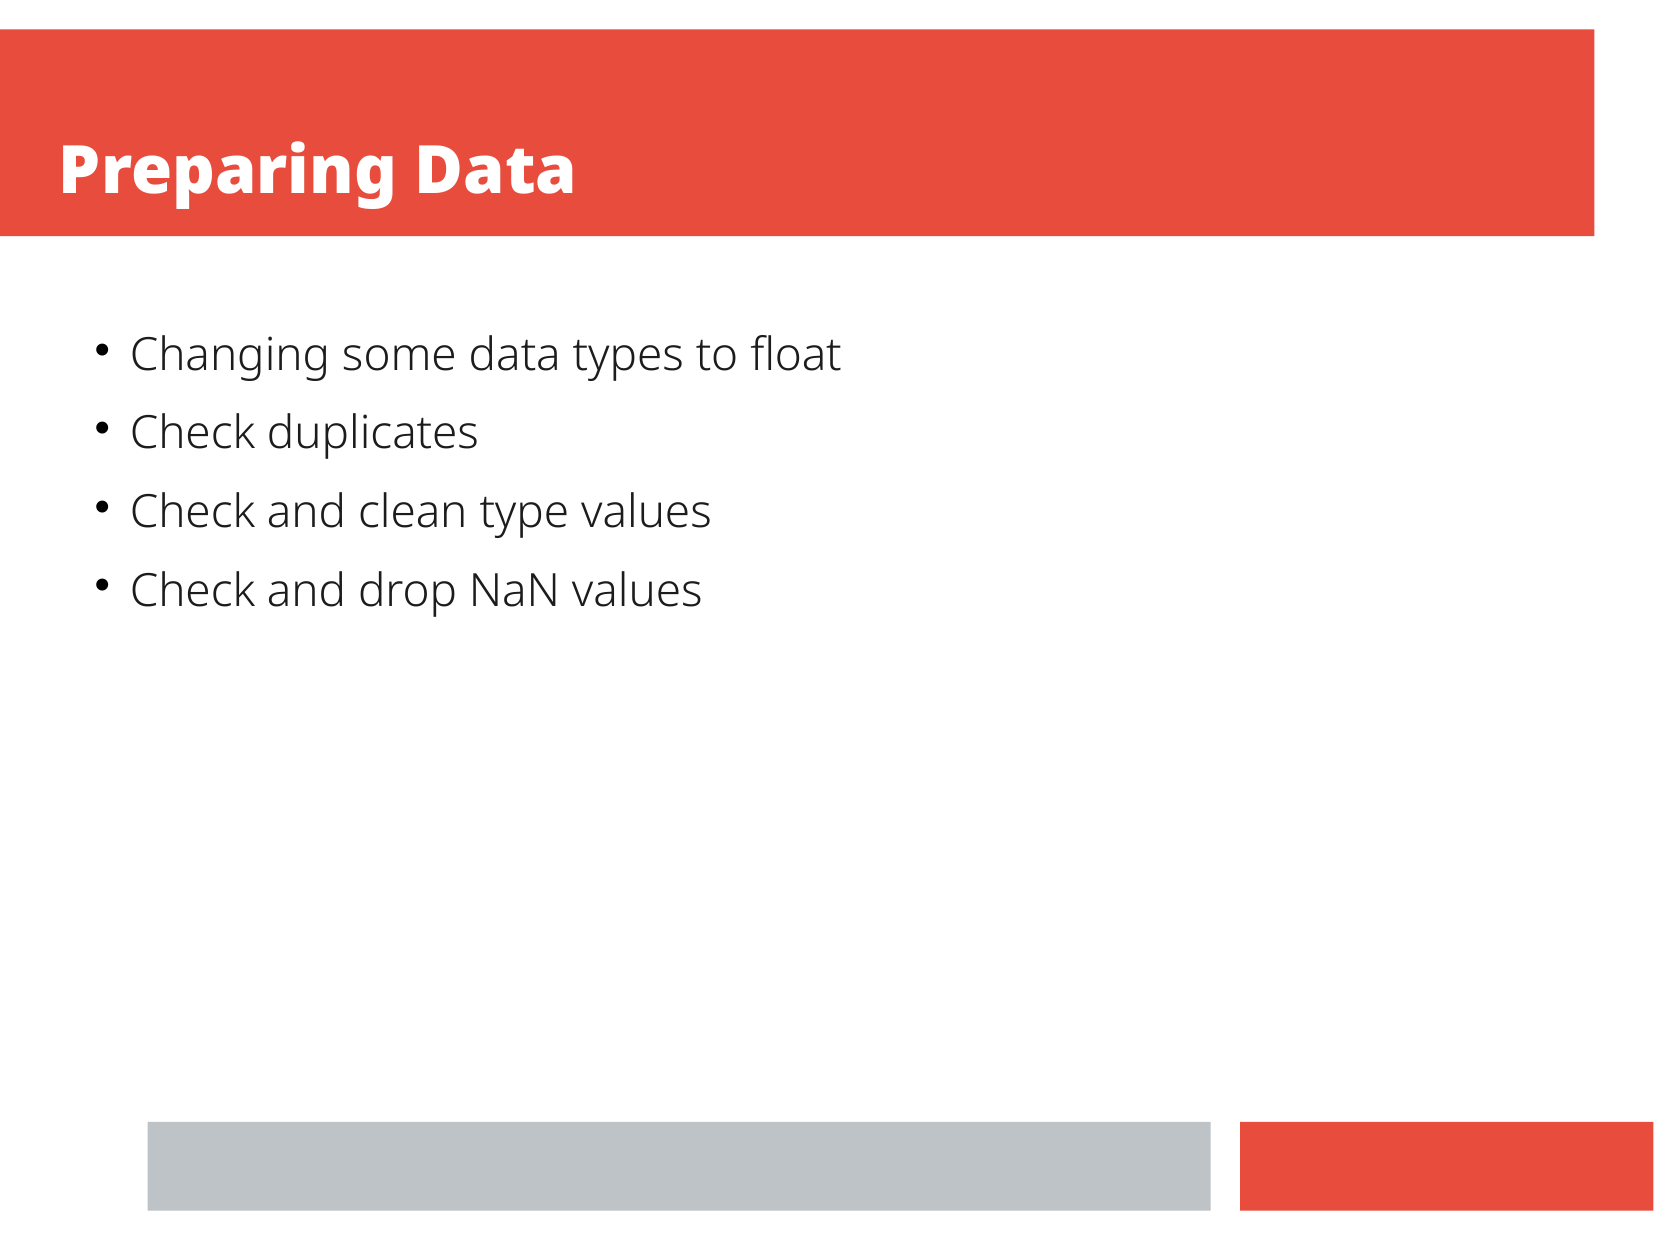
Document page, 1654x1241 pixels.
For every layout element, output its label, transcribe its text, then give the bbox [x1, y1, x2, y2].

text_box Preparing Data [58, 58, 1595, 207]
text_box Changing some data types to float Check duplicates Check and clean type values Check and drop NaN values [58, 324, 1565, 1093]
